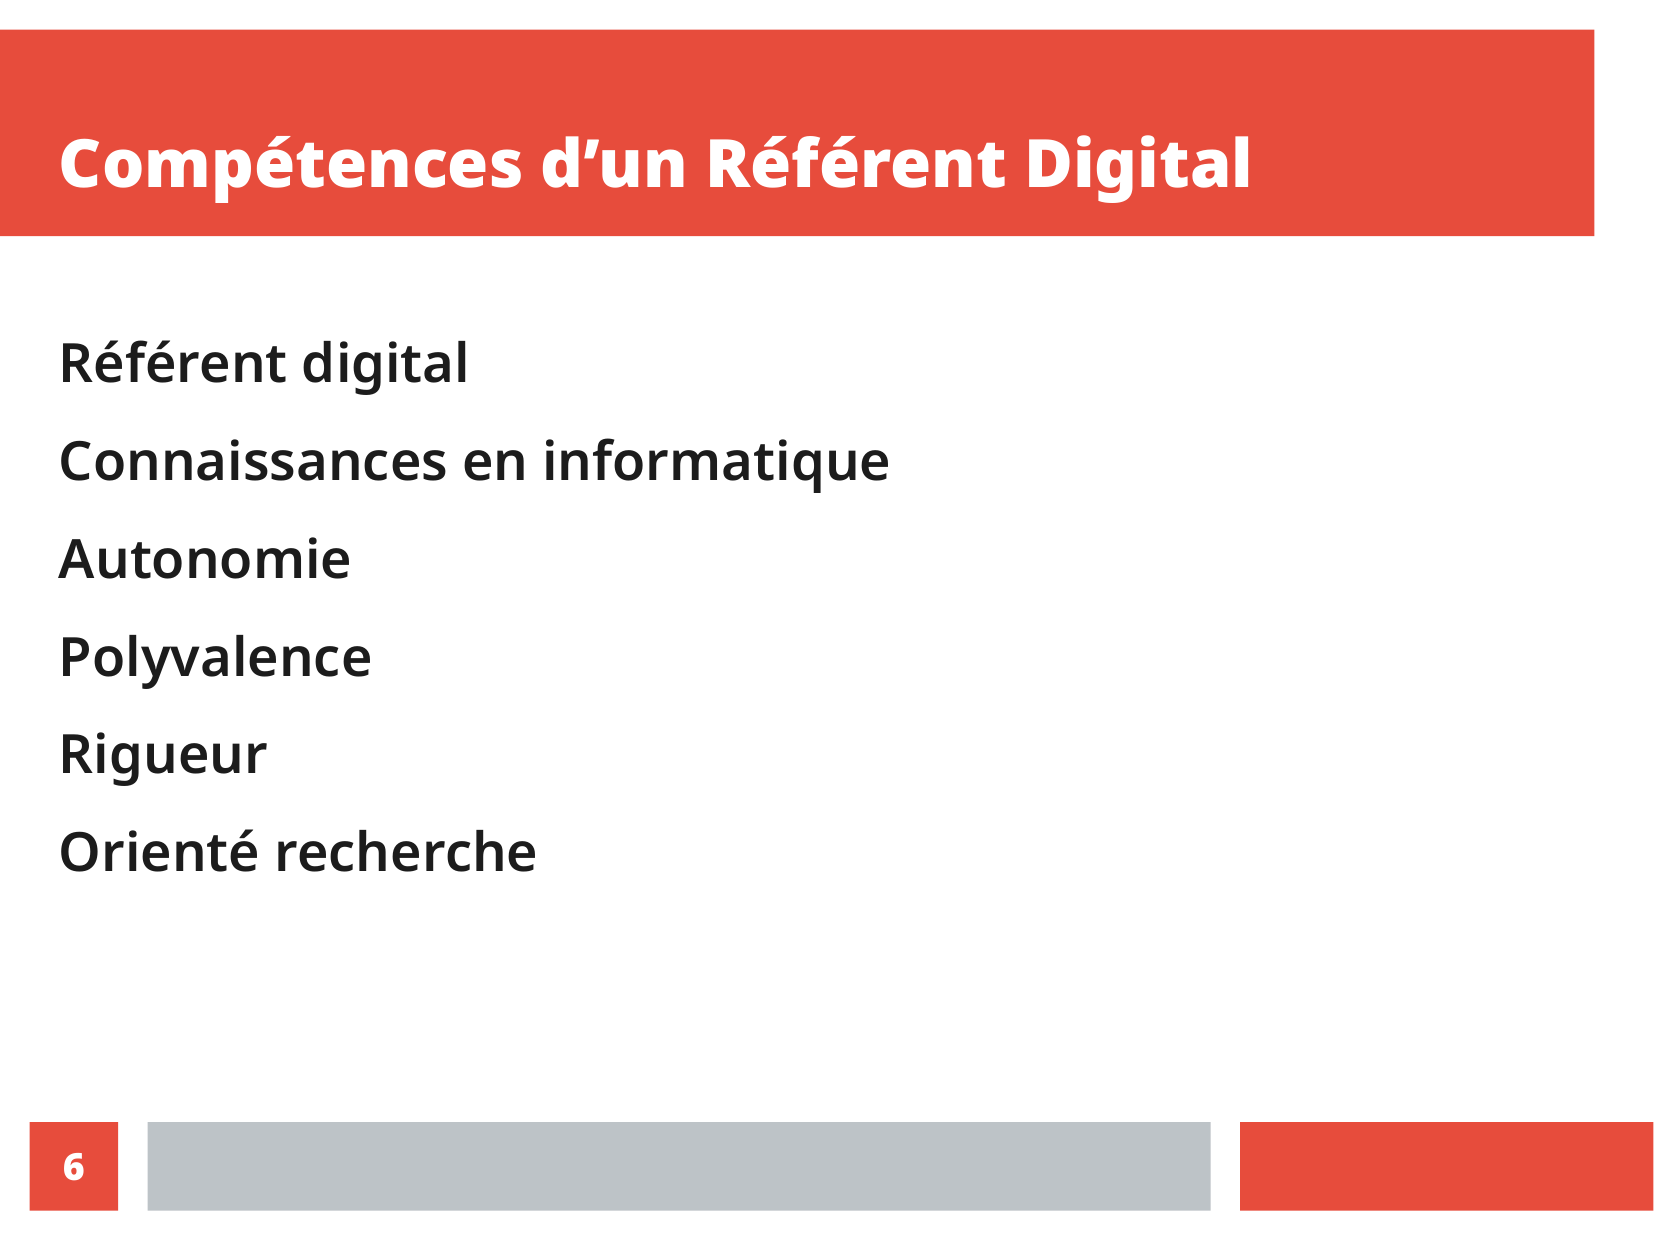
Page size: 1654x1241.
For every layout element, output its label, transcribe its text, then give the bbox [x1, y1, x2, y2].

list Référent digital Connaissances en informatique Autonomie Polyvalence Rigueur Orienté recherche [59, 324, 1565, 1093]
title Compétences d’un Référent Digital [59, 59, 1595, 207]
